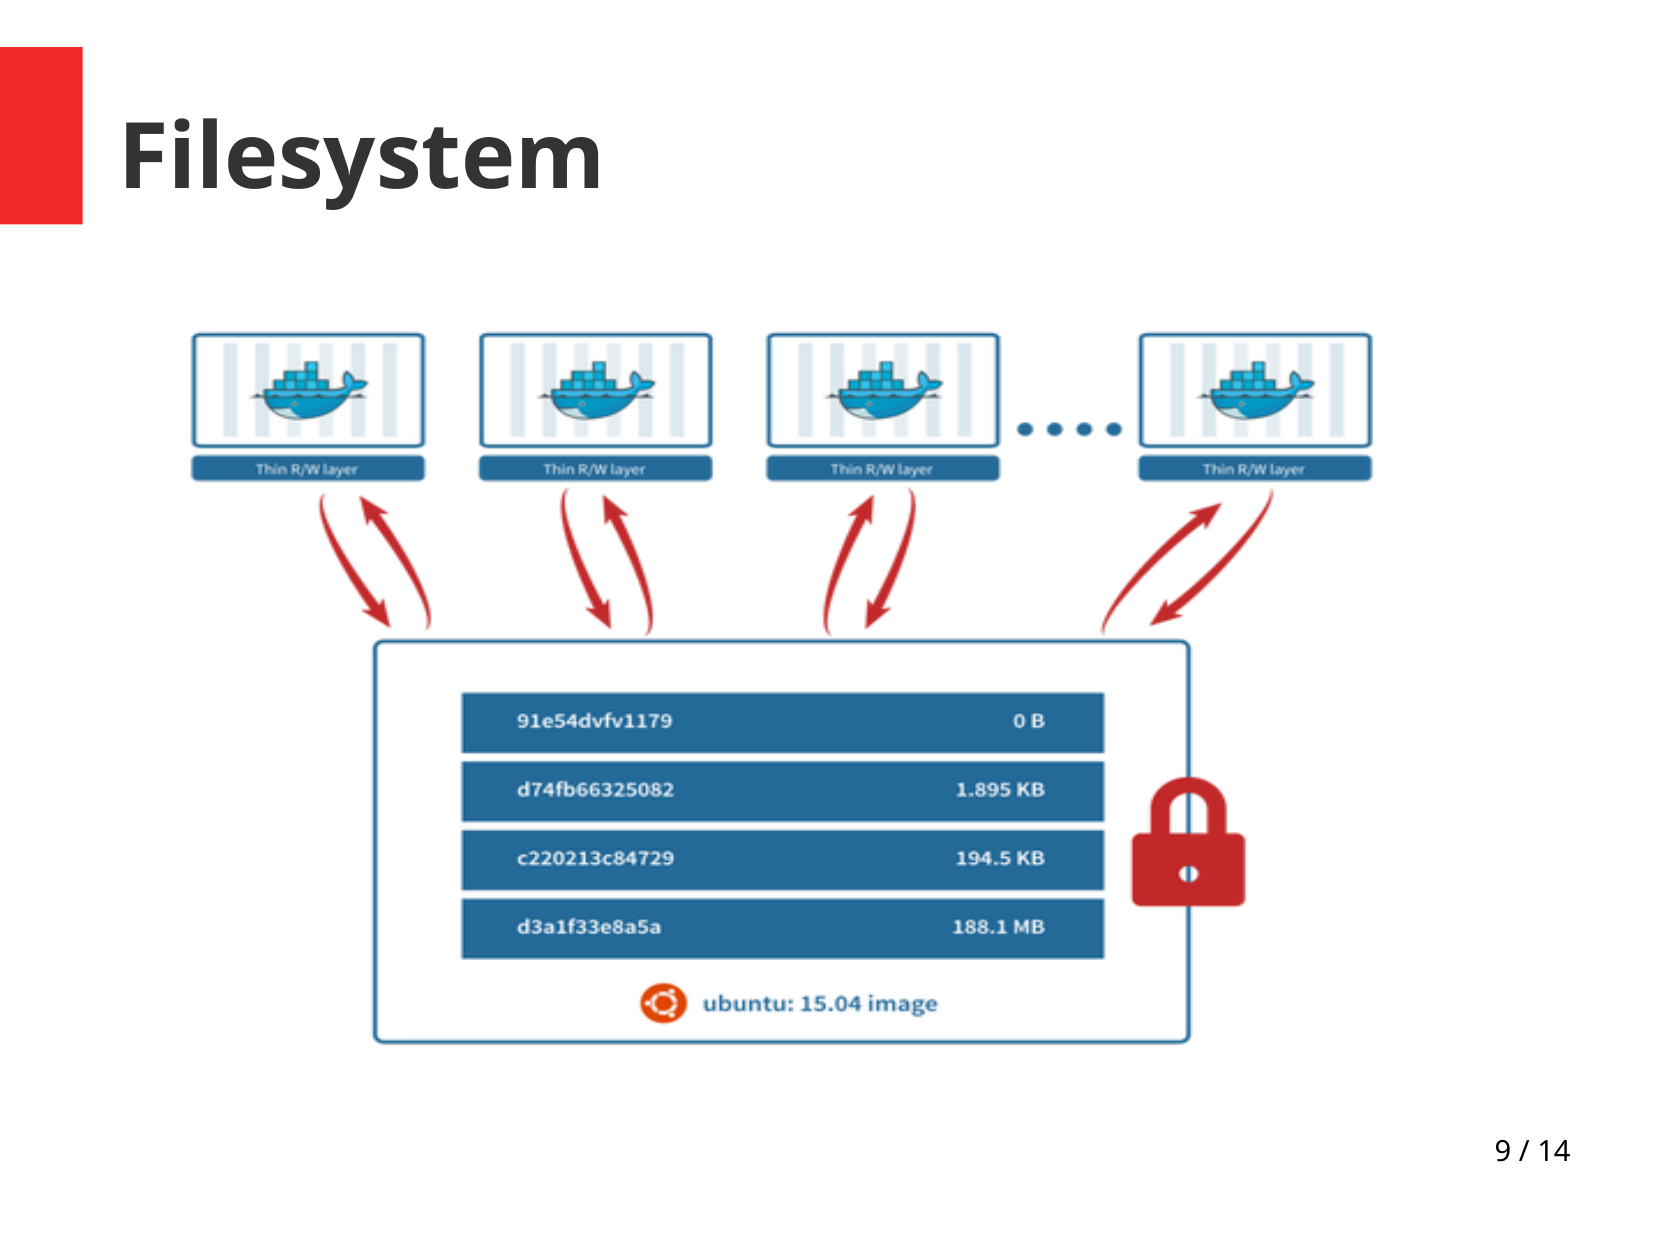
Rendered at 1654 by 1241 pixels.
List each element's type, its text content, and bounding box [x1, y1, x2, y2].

picture [173, 320, 1394, 1059]
title Filesystem [118, 49, 1571, 257]
